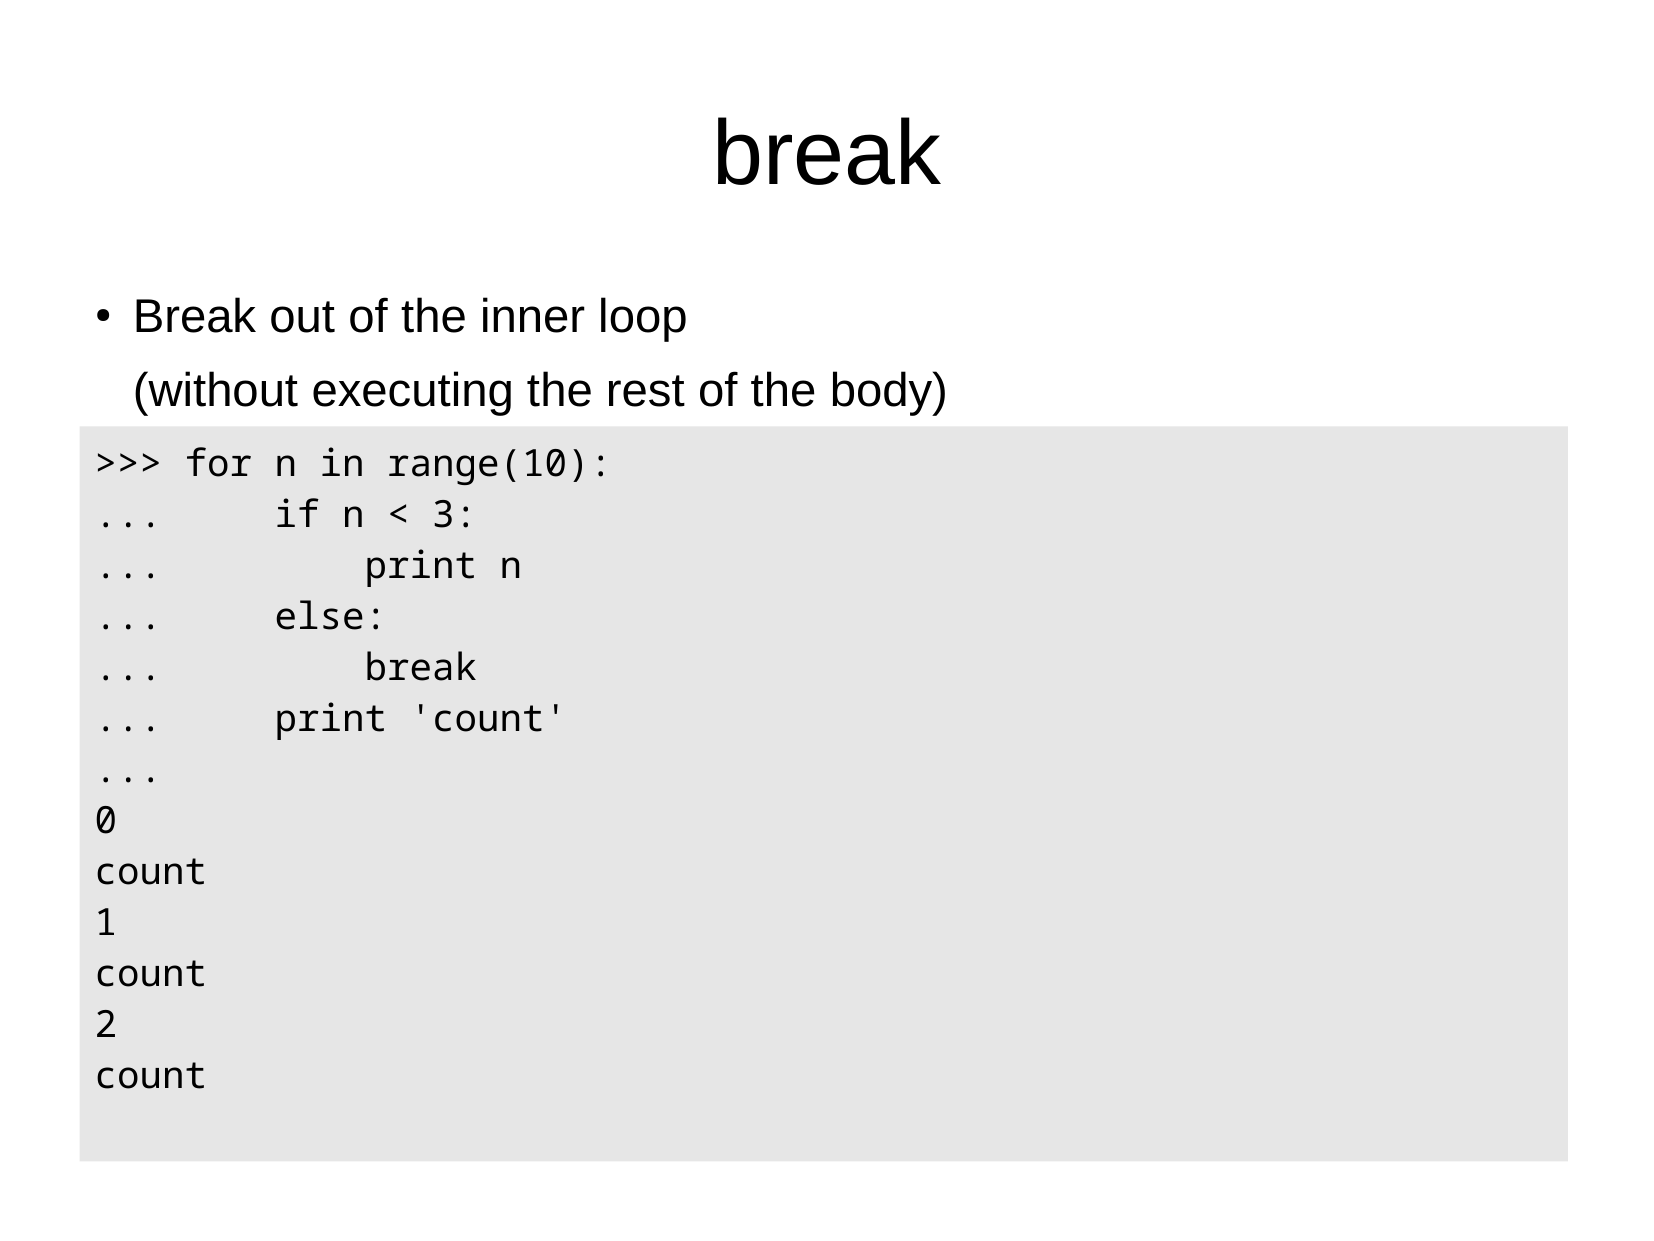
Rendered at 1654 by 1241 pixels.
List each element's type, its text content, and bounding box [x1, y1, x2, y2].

list Break out of the inner loop (without executing the rest of the body) [82, 290, 1571, 418]
text_box [10, 4, 1499, 227]
text_box >>> for n in range(10): ... if n < 3: ... print n ... else: ... break ... print 'count' ... 0 count 1 count 2 count [79, 426, 1568, 1162]
title break [82, 49, 1571, 257]
